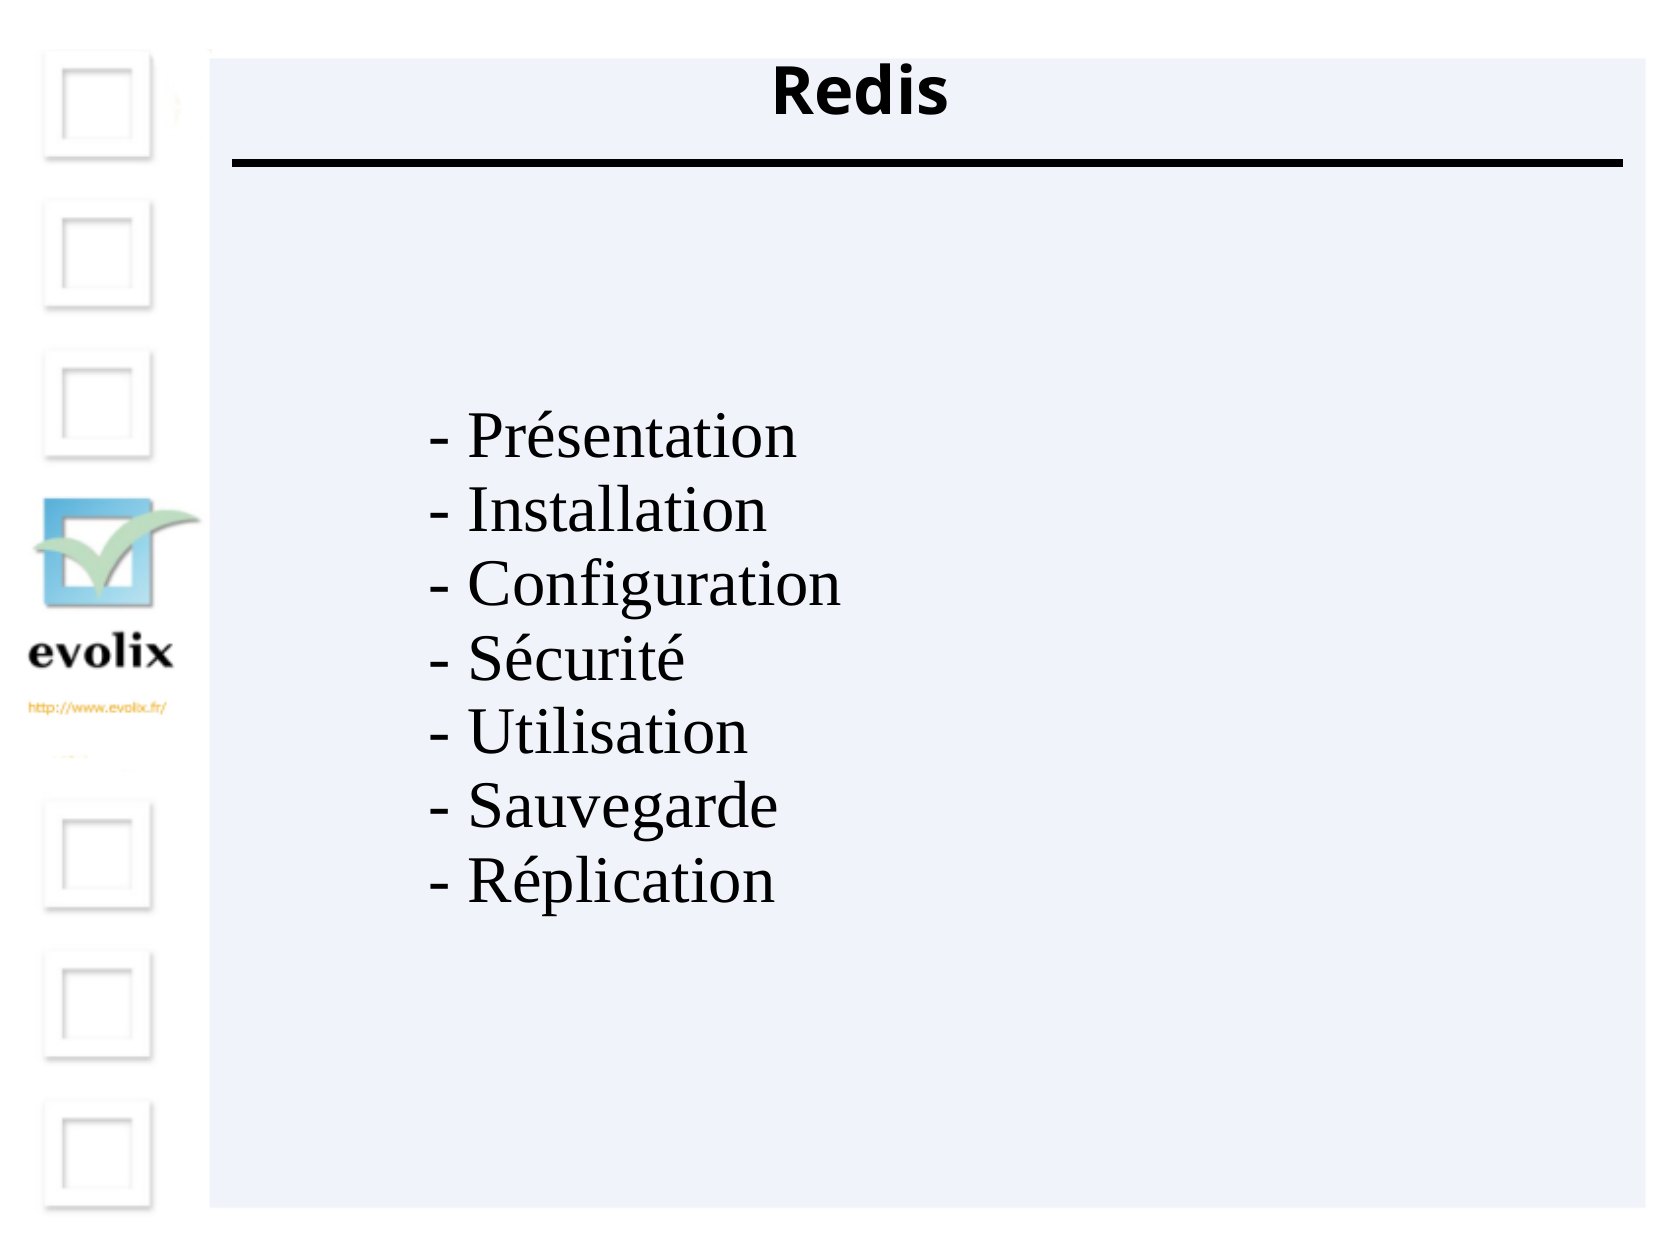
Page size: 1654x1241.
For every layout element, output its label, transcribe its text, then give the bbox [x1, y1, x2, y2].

title Redis [372, 0, 1348, 178]
picture [0, 49, 1654, 1218]
subtitle - Présentation - Installation - Configuration - Sécurité - Utilisation - Sauvegarde - Réplication [353, 295, 1447, 1094]
